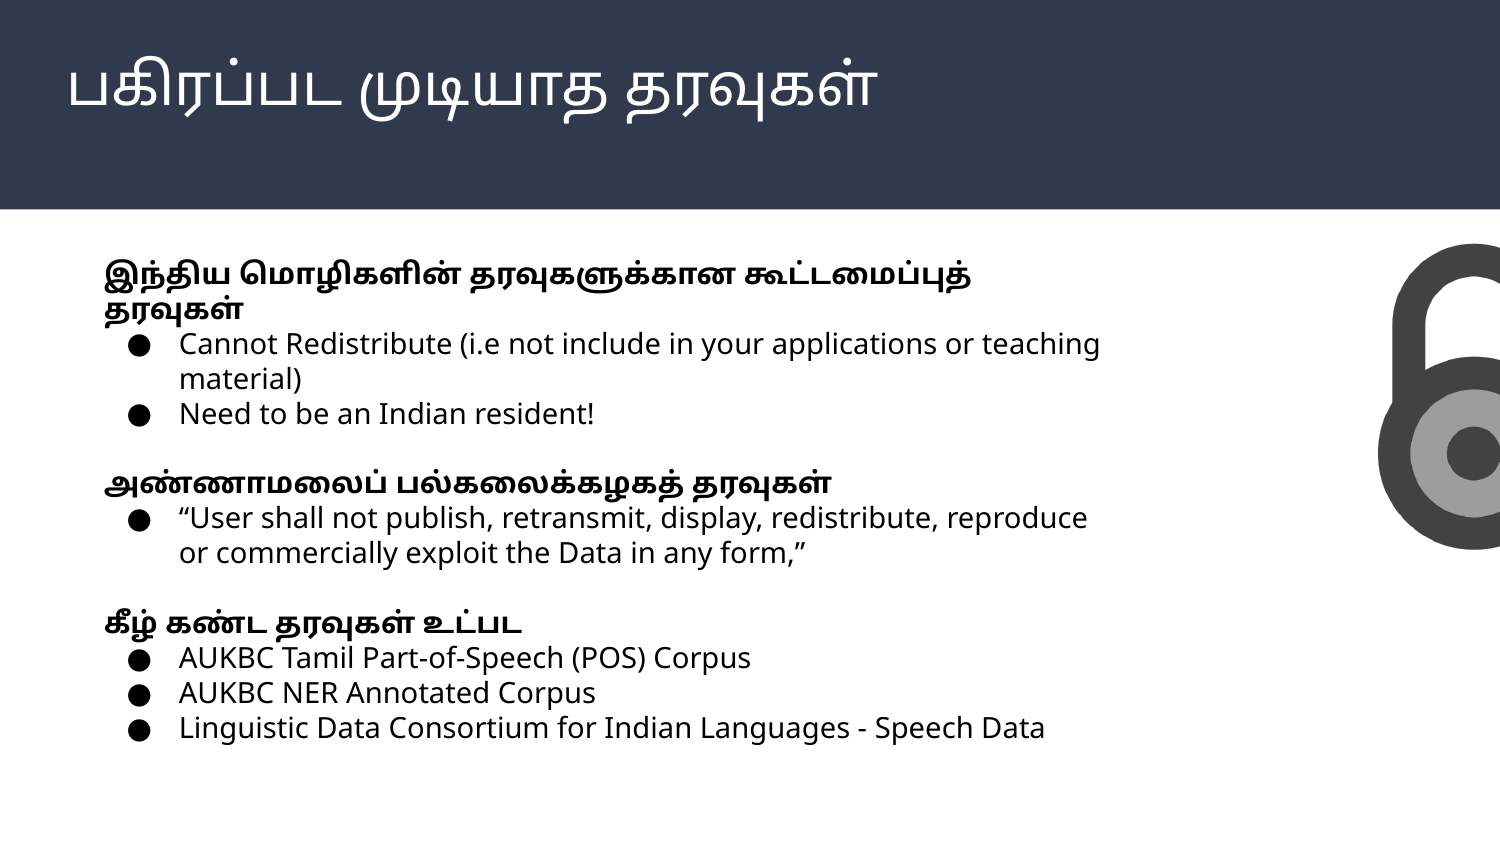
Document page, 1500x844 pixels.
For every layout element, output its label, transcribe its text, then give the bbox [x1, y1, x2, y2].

title பகிரப்பட முடியாத தரவுகள் [51, 32, 1449, 135]
picture [1374, 240, 1500, 553]
text_box இந்திய மொழிகளின் தரவுகளுக்கான கூட்டமைப்புத் தரவுகள் Cannot Redistribute (i.e not include in your applications or teaching material) Need to be an Indian resident! அண்ணாமலைப் பல்கலைக்கழகத் தரவுகள் “User shall not publish, retransmit, display, redistribute, reproduce or commercially exploit the Data in any form,” கீழ் கண்ட தரவுகள் உட்பட AUKBC Tamil Part-of-Speech (POS) Corpus AUKBC NER Annotated Corpus Linguistic Data Consortium for Indian Languages - Speech Data [88, 240, 1118, 797]
